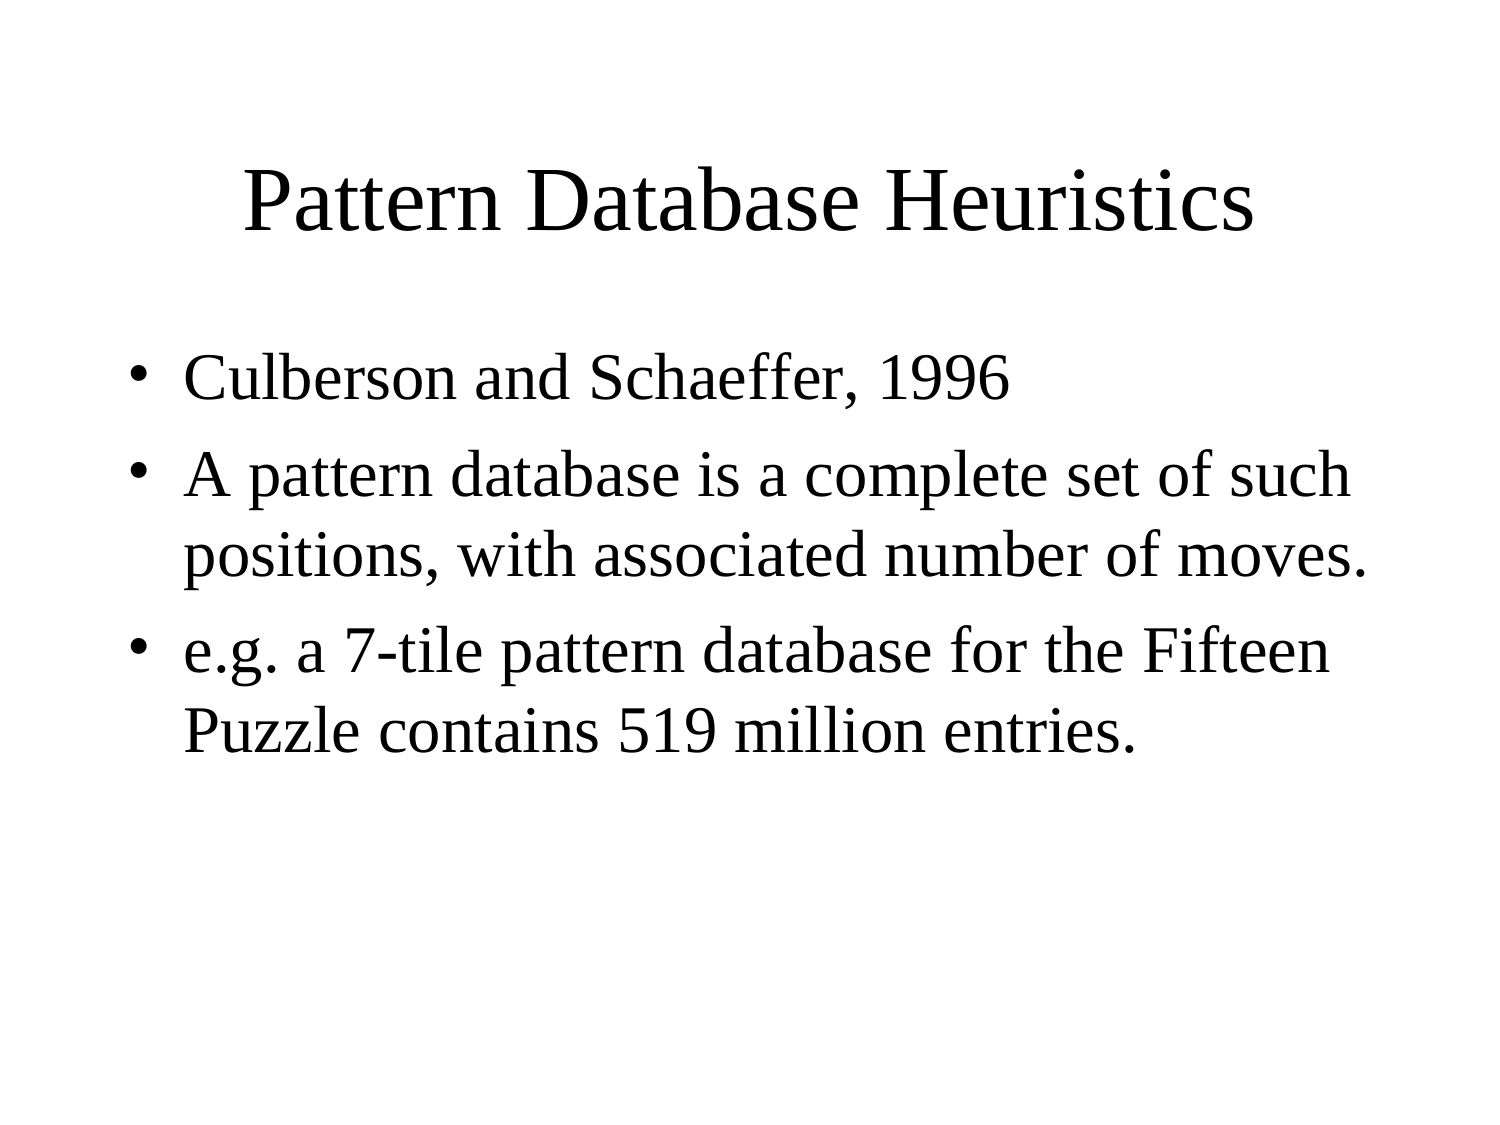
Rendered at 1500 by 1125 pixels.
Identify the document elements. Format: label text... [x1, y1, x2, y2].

list Culberson and Schaeffer, 1996 A pattern database is a complete set of such positions, with associated number of moves. e.g. a 7-tile pattern database for the Fifteen Puzzle contains 519 million entries. [112, 324, 1388, 1000]
title Pattern Database Heuristics [112, 99, 1388, 288]
